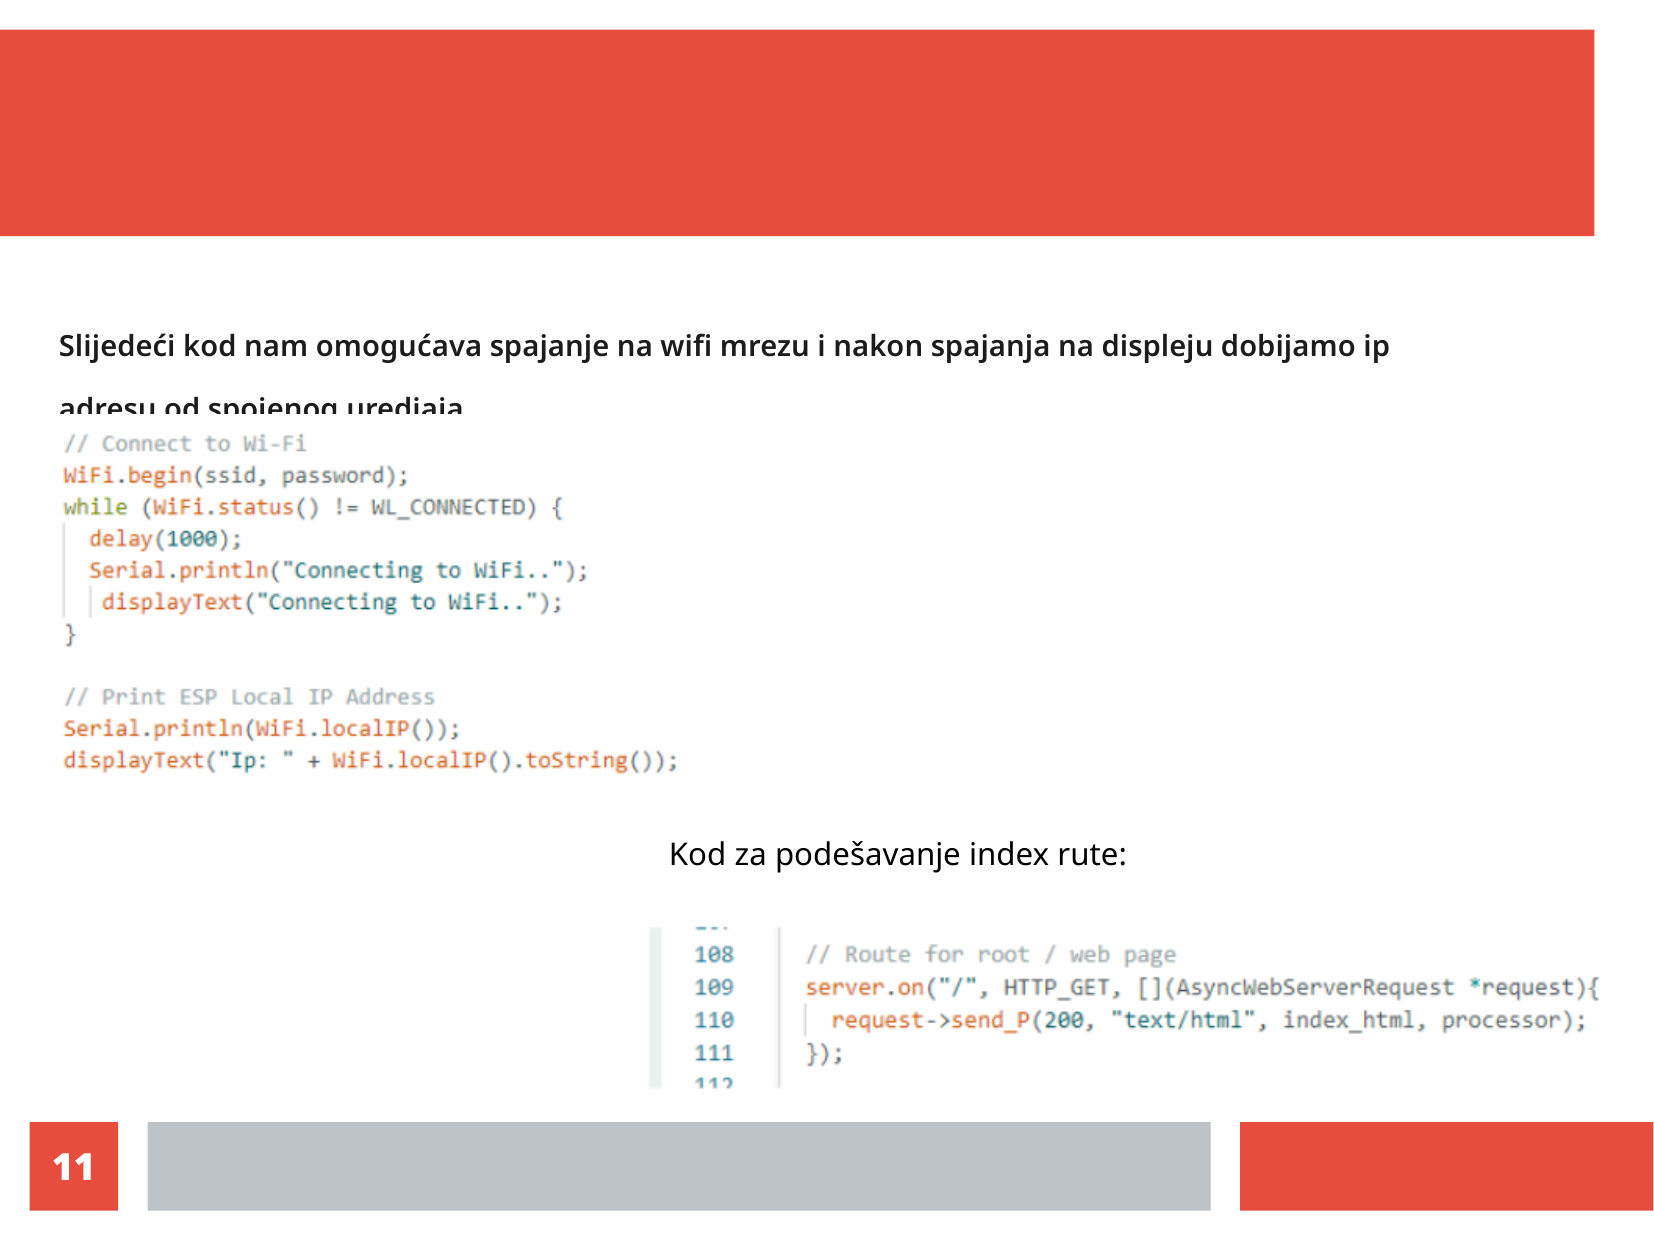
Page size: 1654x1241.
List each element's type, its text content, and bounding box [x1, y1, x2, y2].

text_box Kod za podešavanje index rute: [654, 825, 1276, 884]
list Slijedeći kod nam omogućava spajanje na wifi mrezu i nakon spajanja na displeju dobijamo ip adresu od spojenog uredjaja. [59, 324, 1565, 1093]
picture [630, 896, 1649, 1096]
picture [45, 414, 697, 781]
